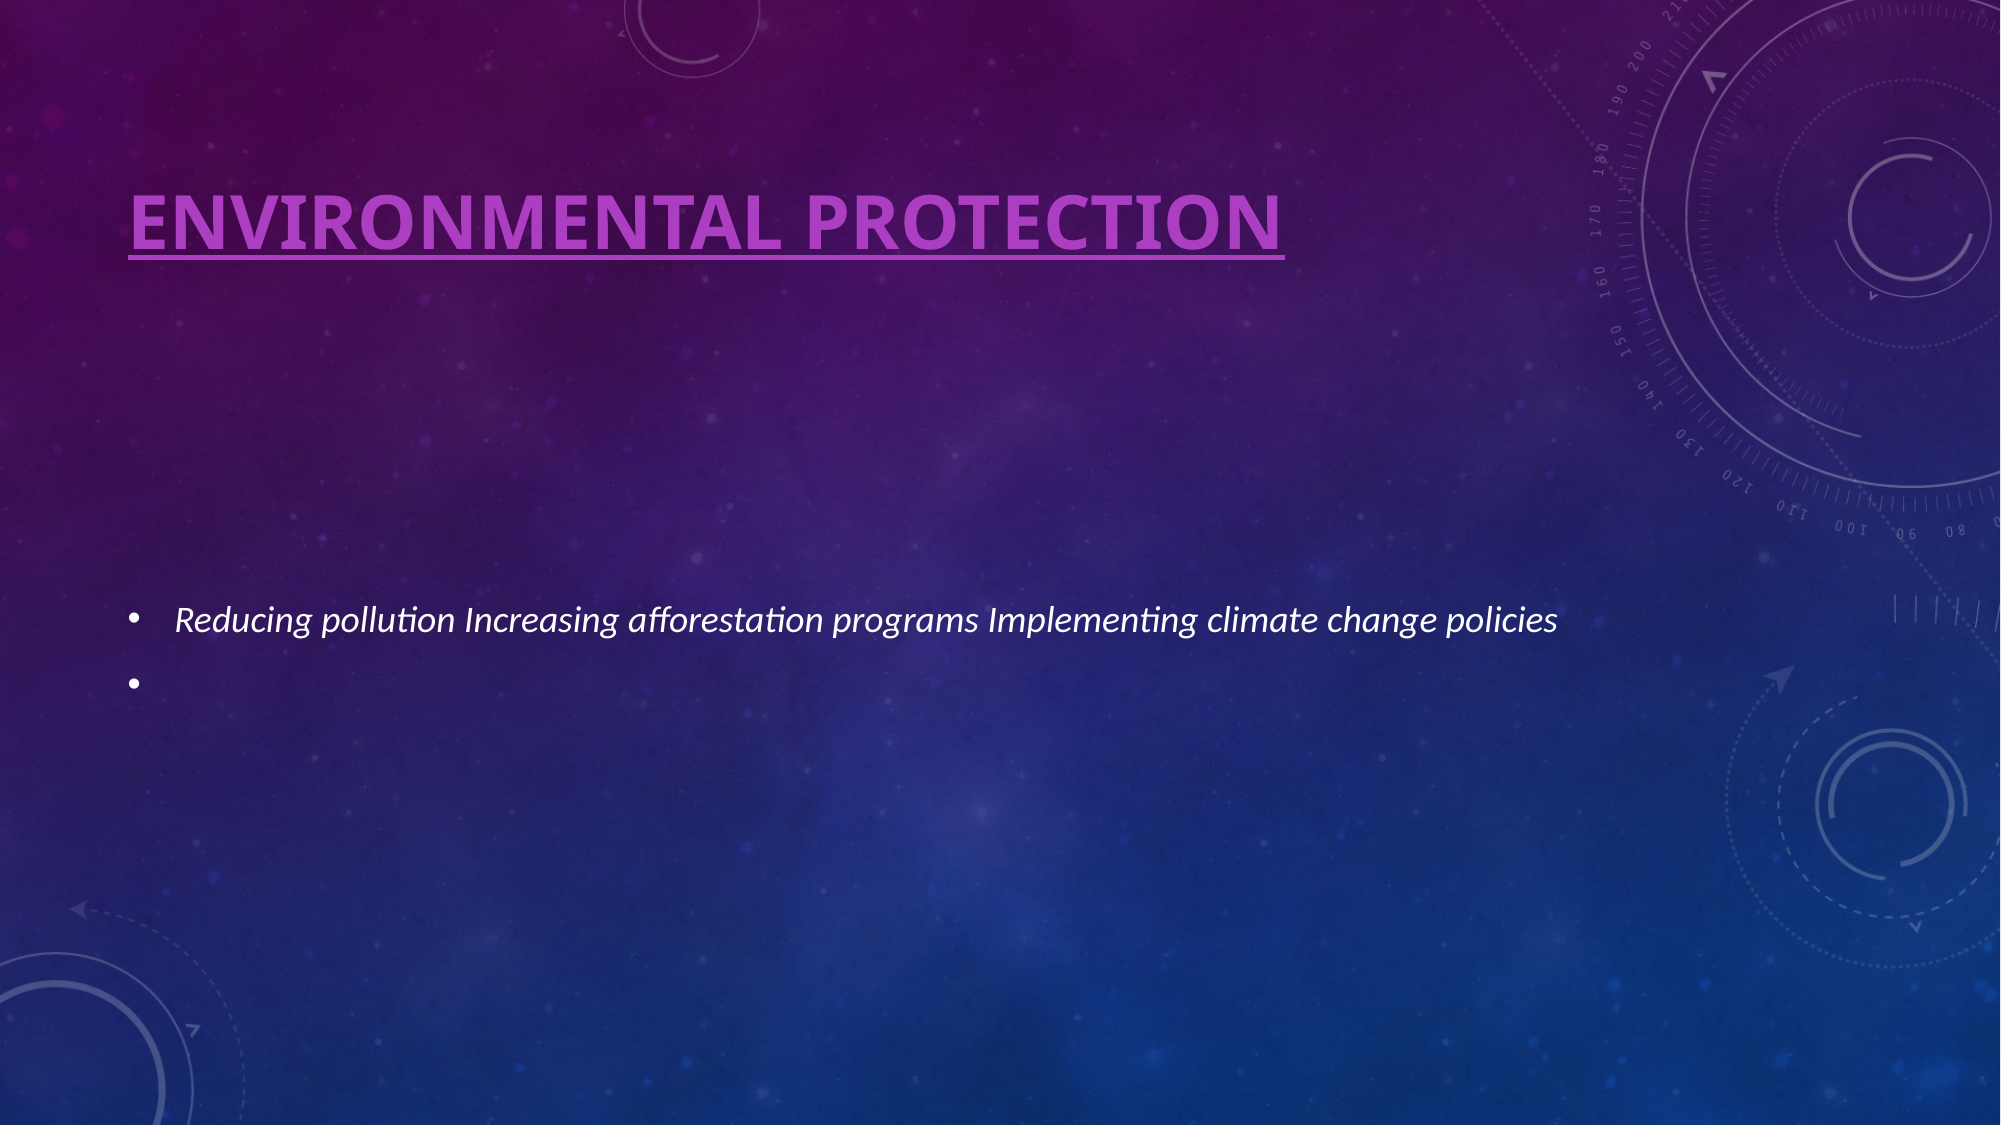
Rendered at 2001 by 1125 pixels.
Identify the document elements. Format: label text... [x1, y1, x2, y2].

title Environmental Protection [112, 99, 1775, 339]
list Reducing pollution Increasing afforestation programs Implementing climate change policies [112, 351, 1775, 950]
